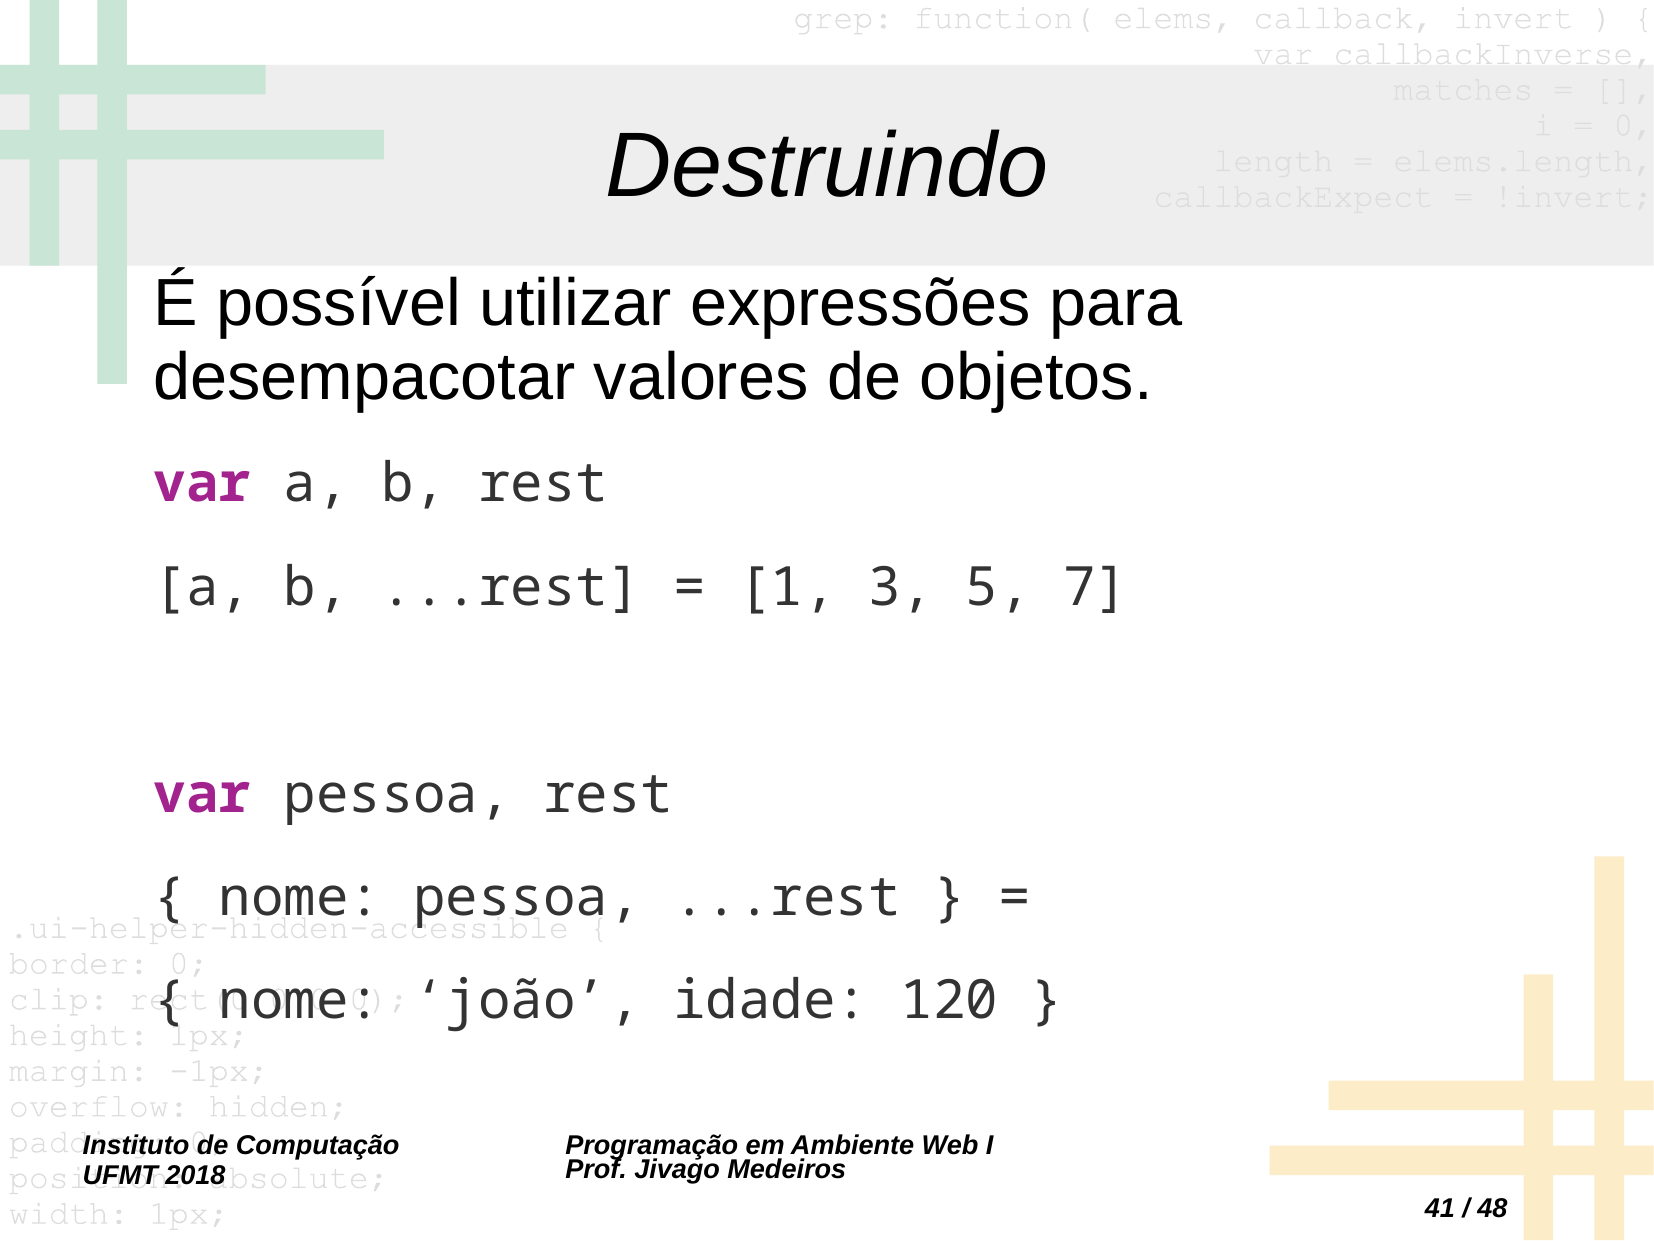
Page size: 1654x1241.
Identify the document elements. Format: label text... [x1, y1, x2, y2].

title Destruindo [82, 61, 1571, 235]
list É possível utilizar expressões para desempacotar valores de objetos. var a, b, rest [a, b, ...rest] = [1, 3, 5, 7] var pessoa, rest { nome: pessoa, ...rest } = { nome: ‘joão’, idade: 120 } [82, 235, 1571, 1065]
